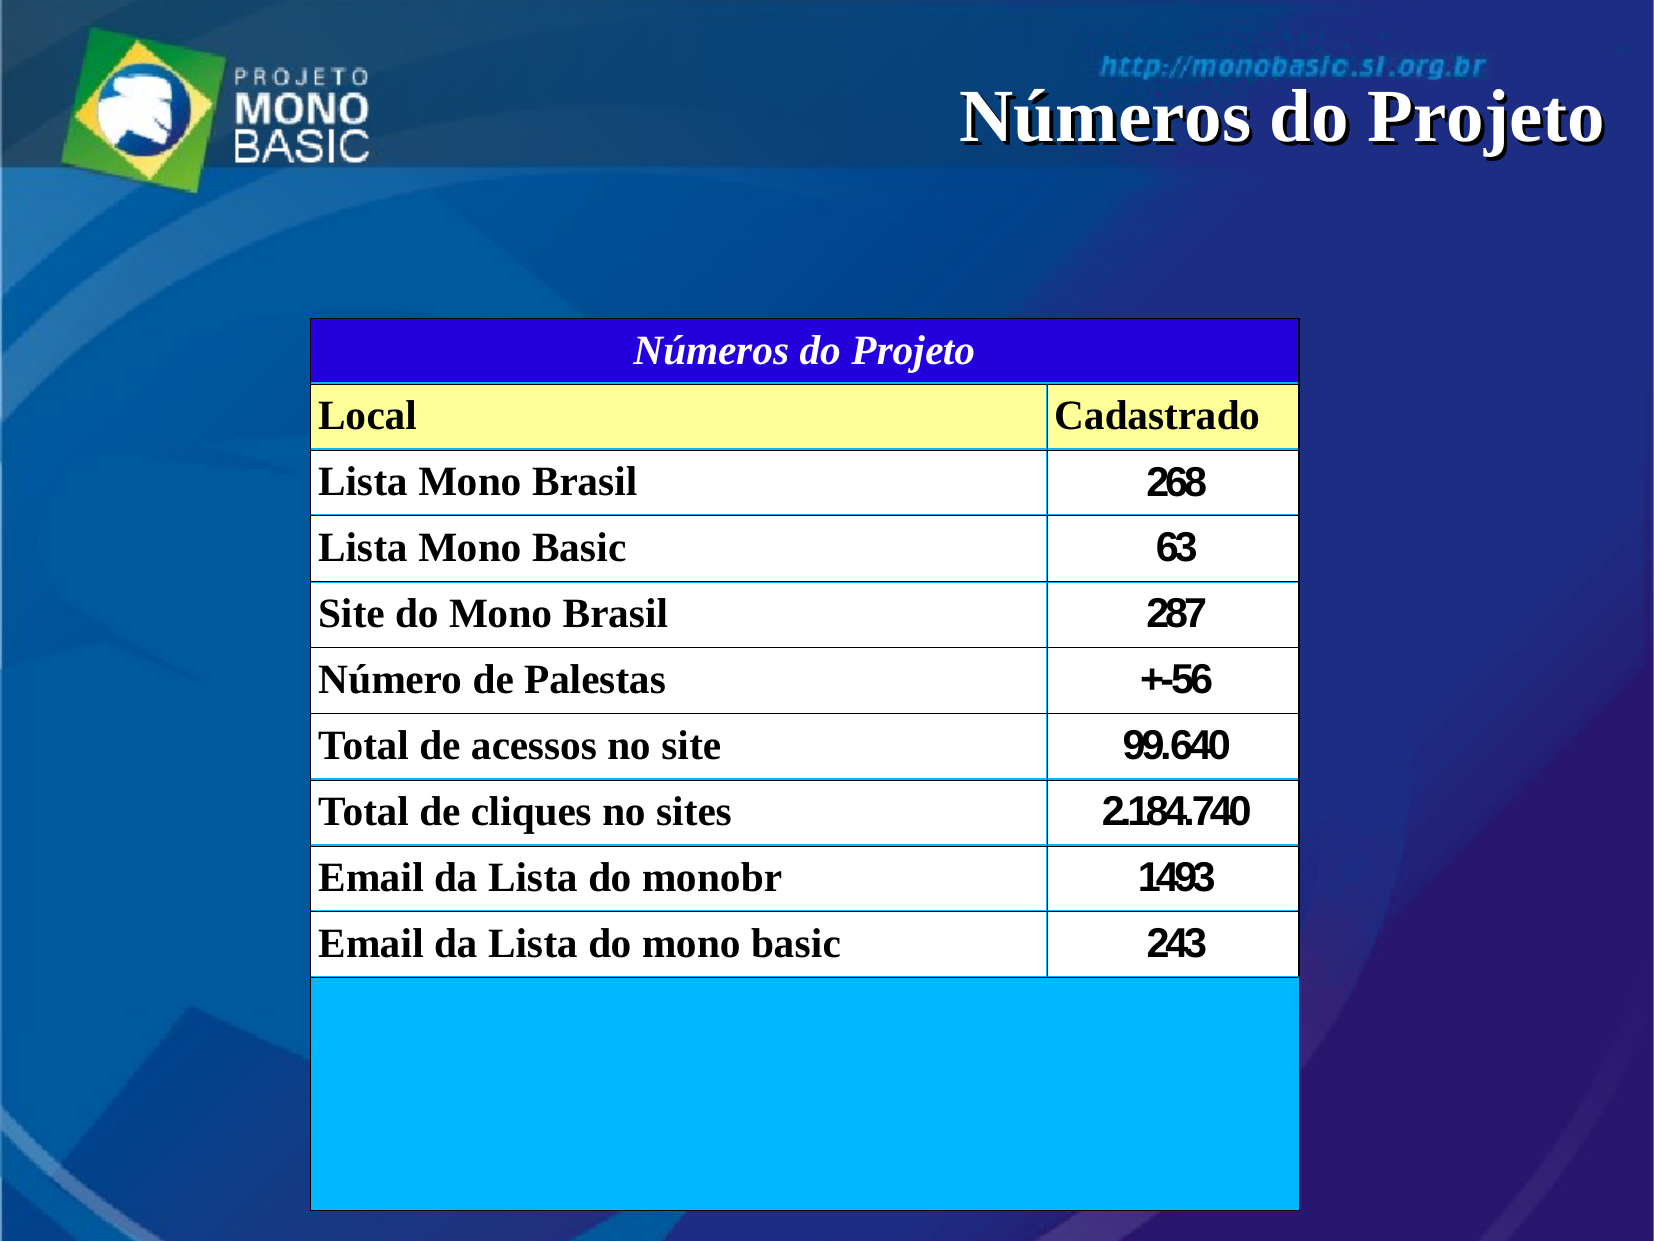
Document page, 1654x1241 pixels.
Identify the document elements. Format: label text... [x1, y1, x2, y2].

picture [0, 0, 1654, 1241]
title Números do Projeto [222, 43, 1606, 191]
chart [310, 318, 1300, 1211]
